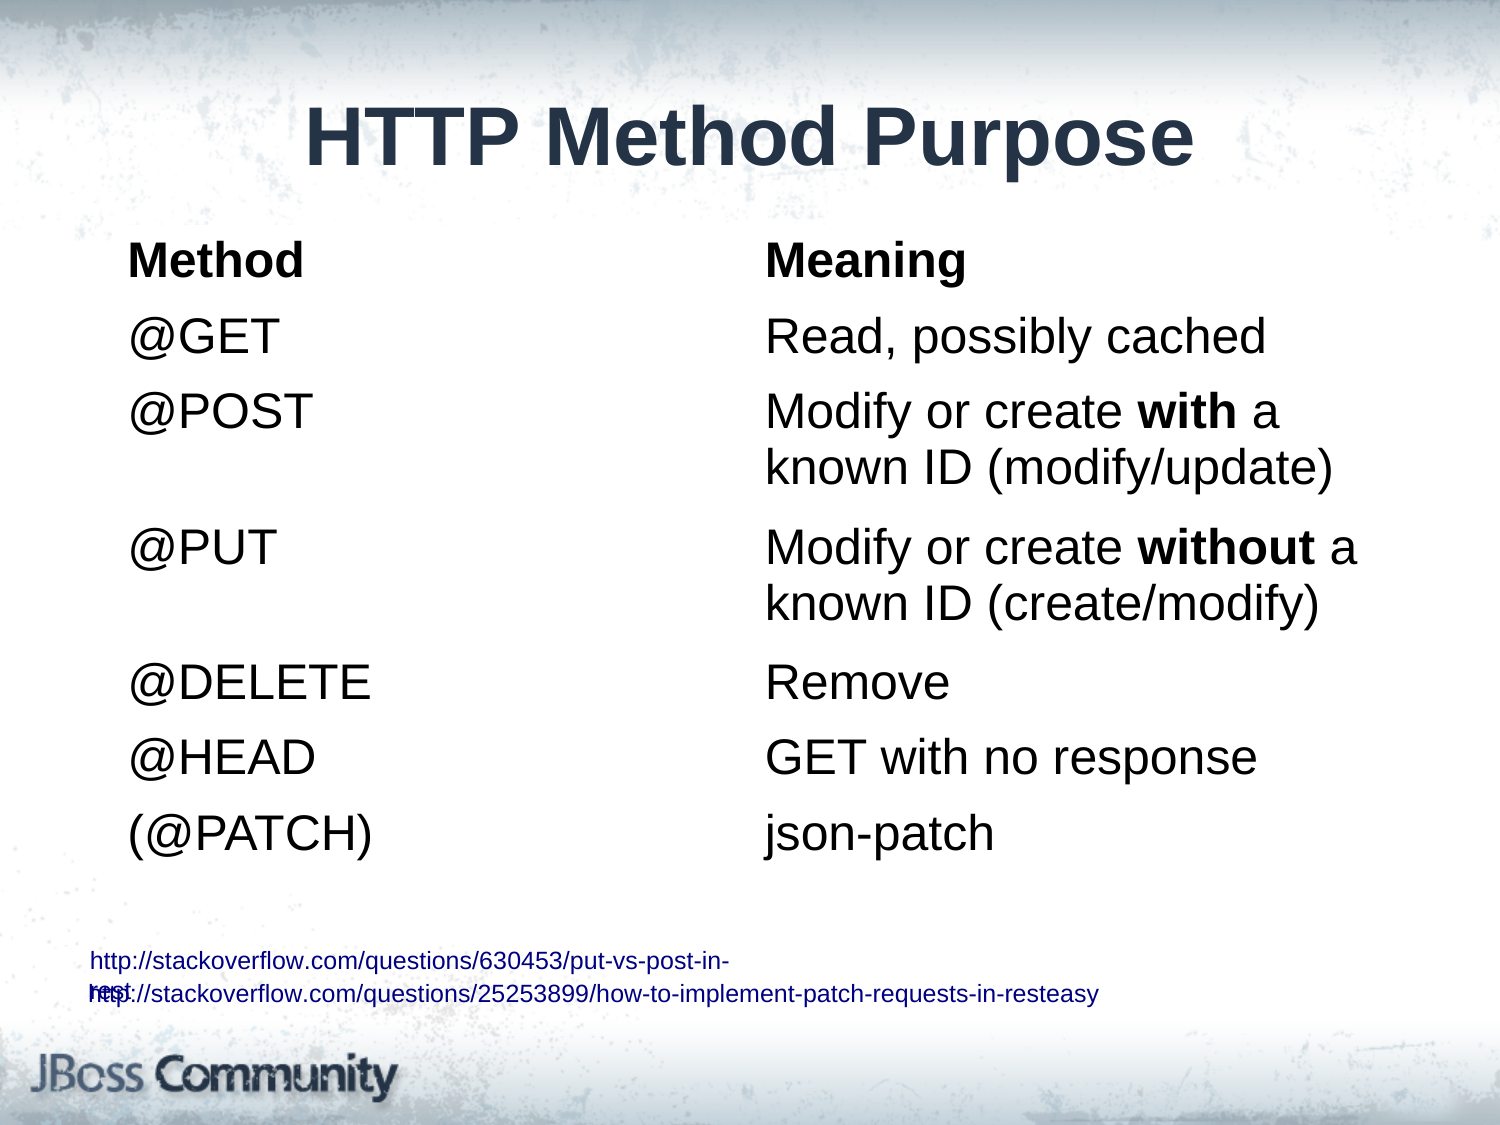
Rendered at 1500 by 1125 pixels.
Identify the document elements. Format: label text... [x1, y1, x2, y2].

text_box http://stackoverflow.com/questions/25253899/how-to-implement-patch-requests-in-resteasy [88, 977, 1102, 1008]
table_cell @POST [113, 377, 750, 511]
table_cell json-patch [751, 798, 1387, 873]
table_cell @PUT [113, 512, 750, 647]
table_cell (@PATCH) [113, 798, 750, 873]
table_cell @DELETE [113, 648, 750, 722]
table_cell Modify or create without a known ID (create/modify) [751, 512, 1387, 647]
table_header Method [113, 226, 750, 300]
table_cell Modify or create with a known ID (modify/update) [751, 377, 1387, 511]
title HTTP Method Purpose [112, 38, 1388, 225]
table_cell GET with no response [751, 723, 1387, 797]
table_cell Read, possibly cached [751, 301, 1387, 376]
table_cell @HEAD [113, 723, 750, 797]
picture [0, 0, 1500, 1125]
table_cell @GET [113, 301, 750, 376]
text_box http://stackoverflow.com/questions/630453/put-vs-post-in-rest [75, 937, 786, 1013]
table_header Meaning [751, 226, 1387, 300]
table_cell Remove [751, 648, 1387, 722]
